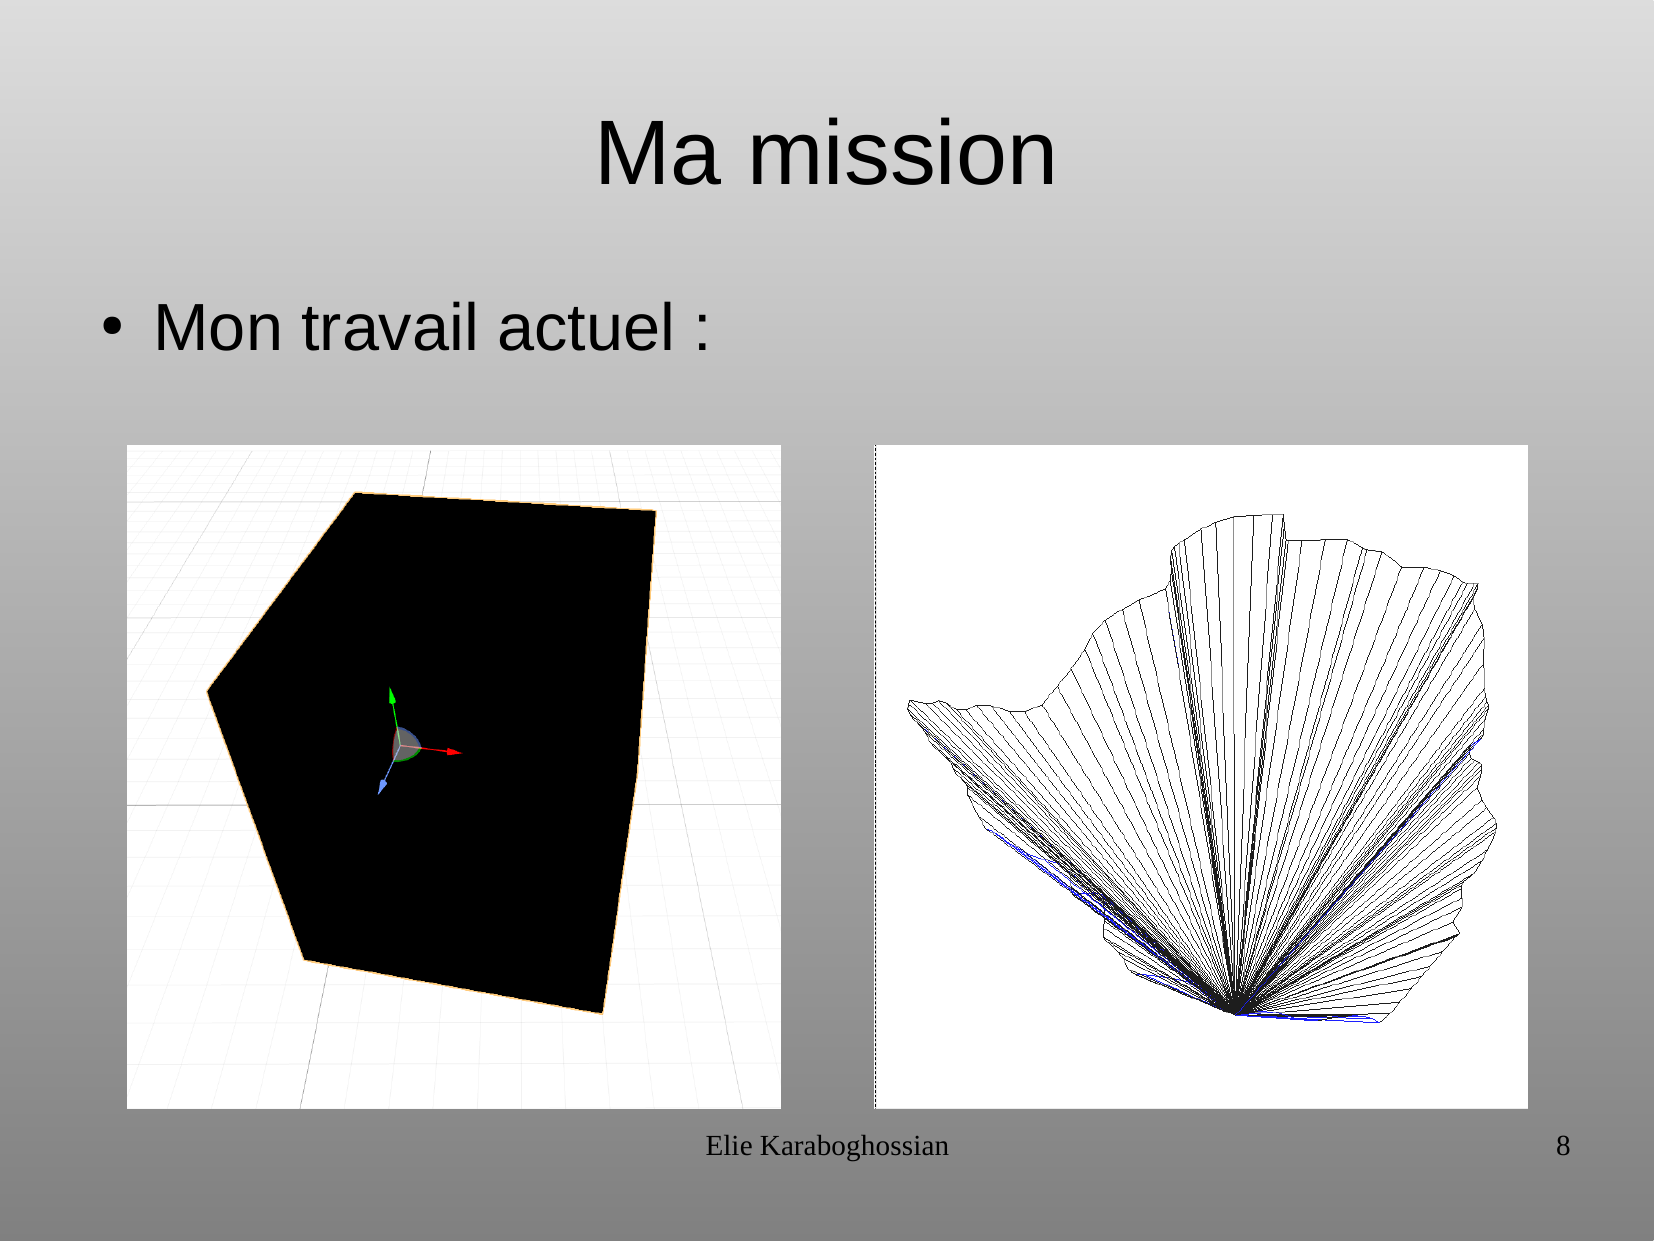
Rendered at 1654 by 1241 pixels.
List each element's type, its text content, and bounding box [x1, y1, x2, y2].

picture [127, 445, 781, 1109]
picture [874, 445, 1528, 1109]
title Ma mission [82, 49, 1571, 257]
list Mon travail actuel : [82, 290, 1571, 1109]
